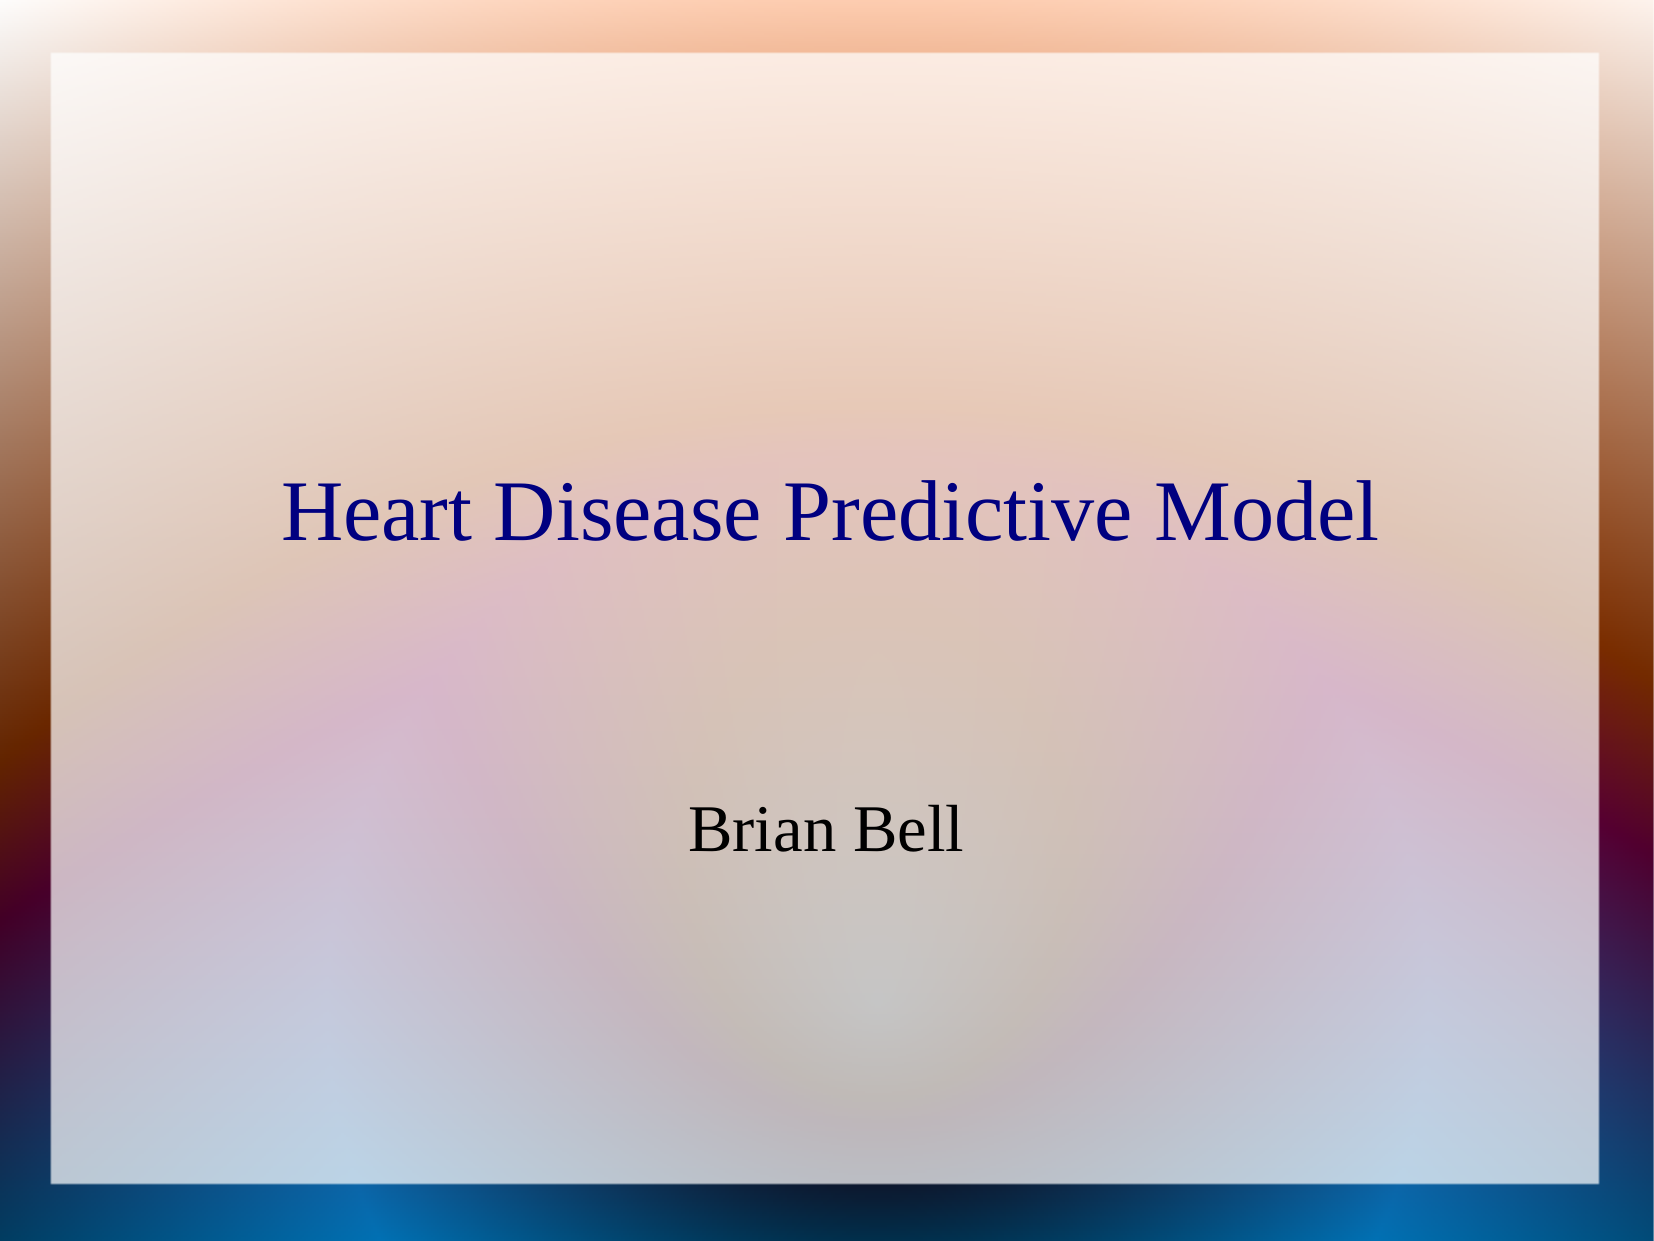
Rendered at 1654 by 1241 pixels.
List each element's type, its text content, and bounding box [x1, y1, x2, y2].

picture [0, 0, 1654, 1241]
subtitle Brian Bell [90, 720, 1564, 939]
title Heart Disease Predictive Model [86, 407, 1576, 616]
